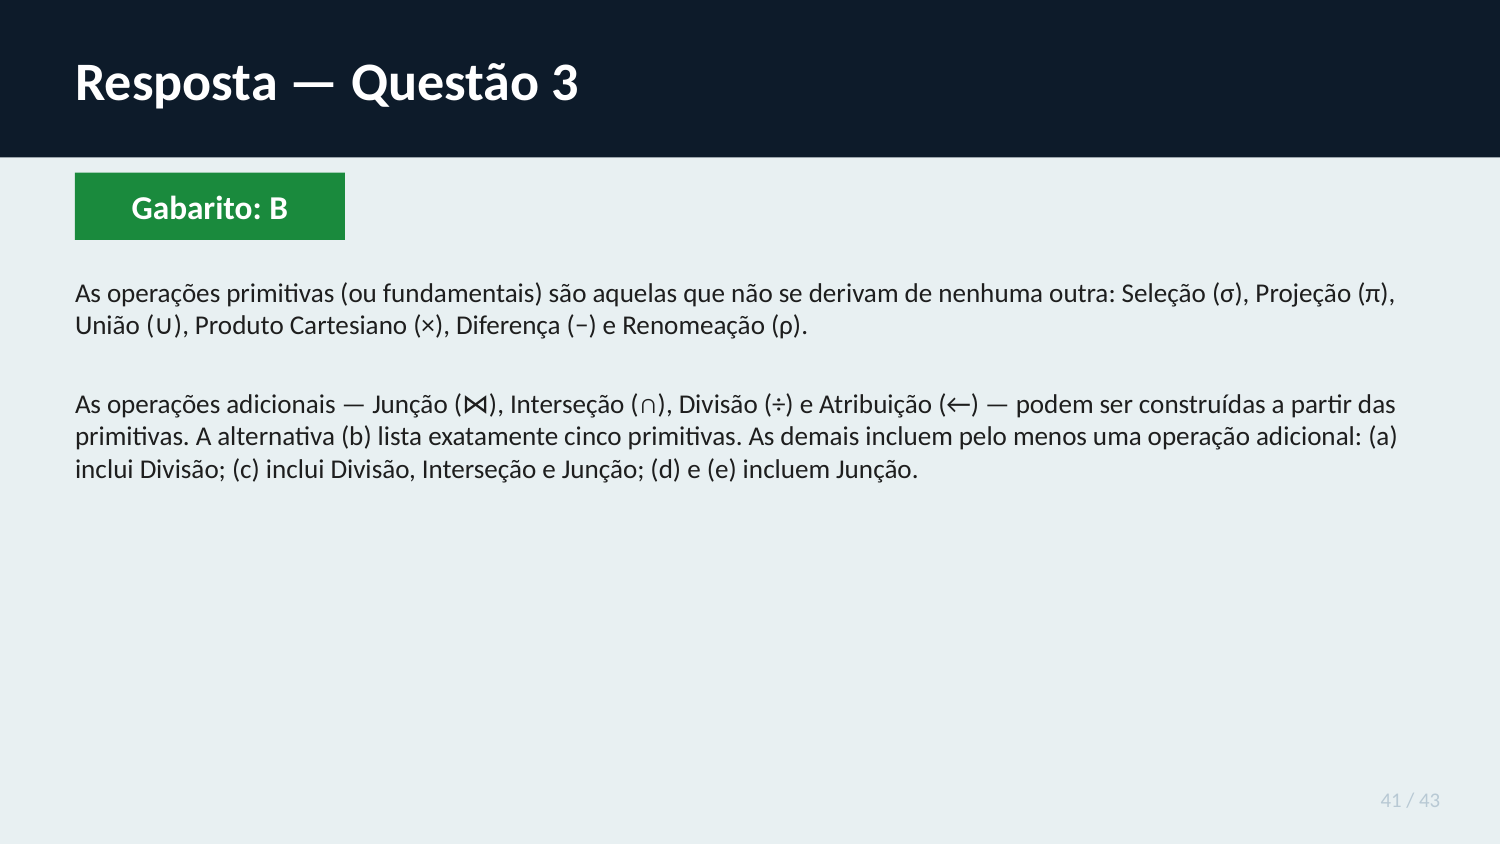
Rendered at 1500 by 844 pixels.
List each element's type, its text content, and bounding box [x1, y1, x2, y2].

text_box Gabarito: B [74, 172, 345, 240]
text_box As operações primitivas (ou fundamentais) são aquelas que não se derivam de nenhuma outra: Seleção (σ), Projeção (π), União (∪), Produto Cartesiano (×), Diferença (−) e Renomeação (ρ). [74, 262, 1425, 353]
text_box 41 / 43 [1274, 772, 1455, 825]
text_box As operações adicionais — Junção (⋈), Interseção (∩), Divisão (÷) e Atribuição (←) — podem ser construídas a partir das primitivas. A alternativa (b) lista exatamente cinco primitivas. As demais incluem pelo menos uma operação adicional: (a) inclui Divisão; (c) inclui Divisão, Interseção e Junção; (d) e (e) incluem Junção. [74, 367, 1425, 503]
text_box Resposta — Questão 3 [74, 22, 1425, 135]
text_box [0, 0, 1500, 158]
